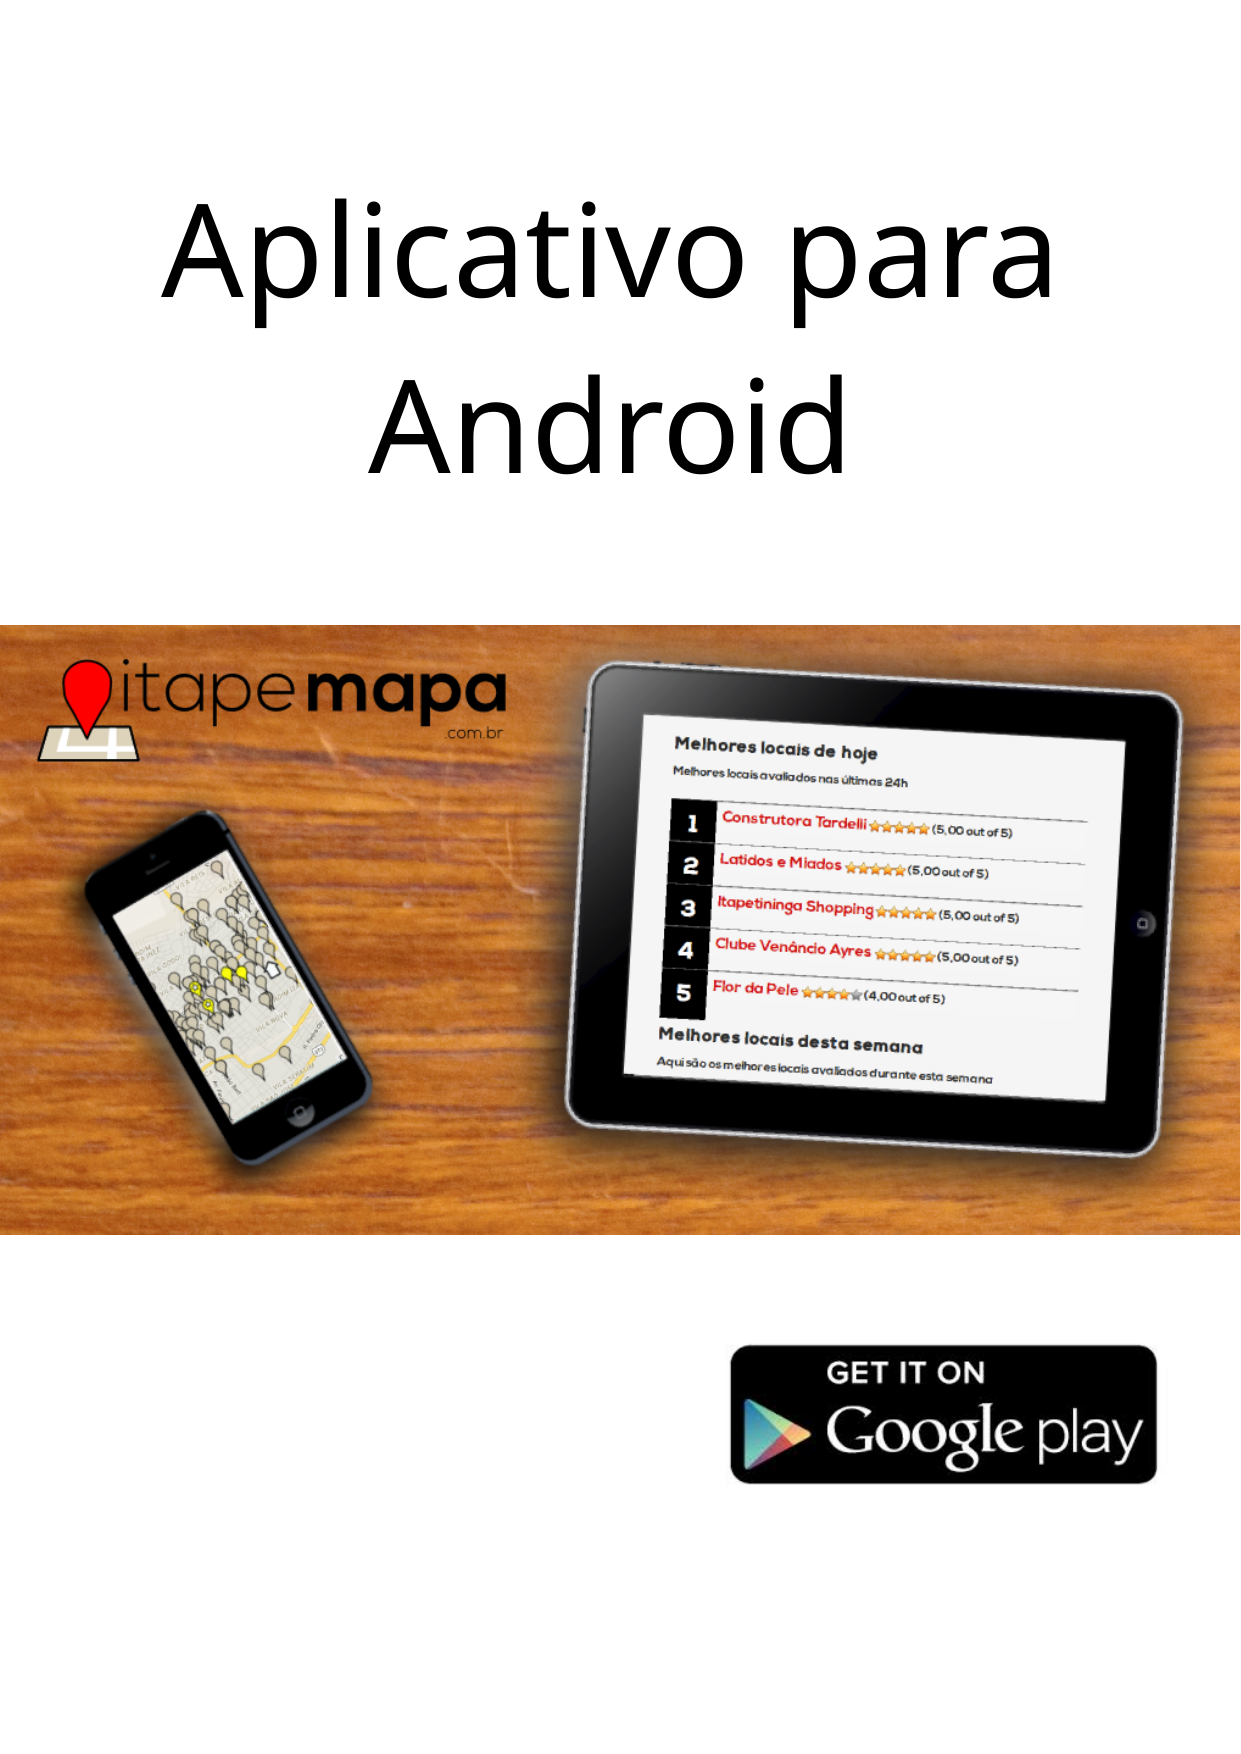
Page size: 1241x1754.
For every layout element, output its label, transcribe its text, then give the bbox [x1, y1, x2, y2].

picture [696, 1334, 1191, 1495]
picture [0, 625, 1241, 1235]
title Aplicativo para Android [53, 188, 1170, 482]
